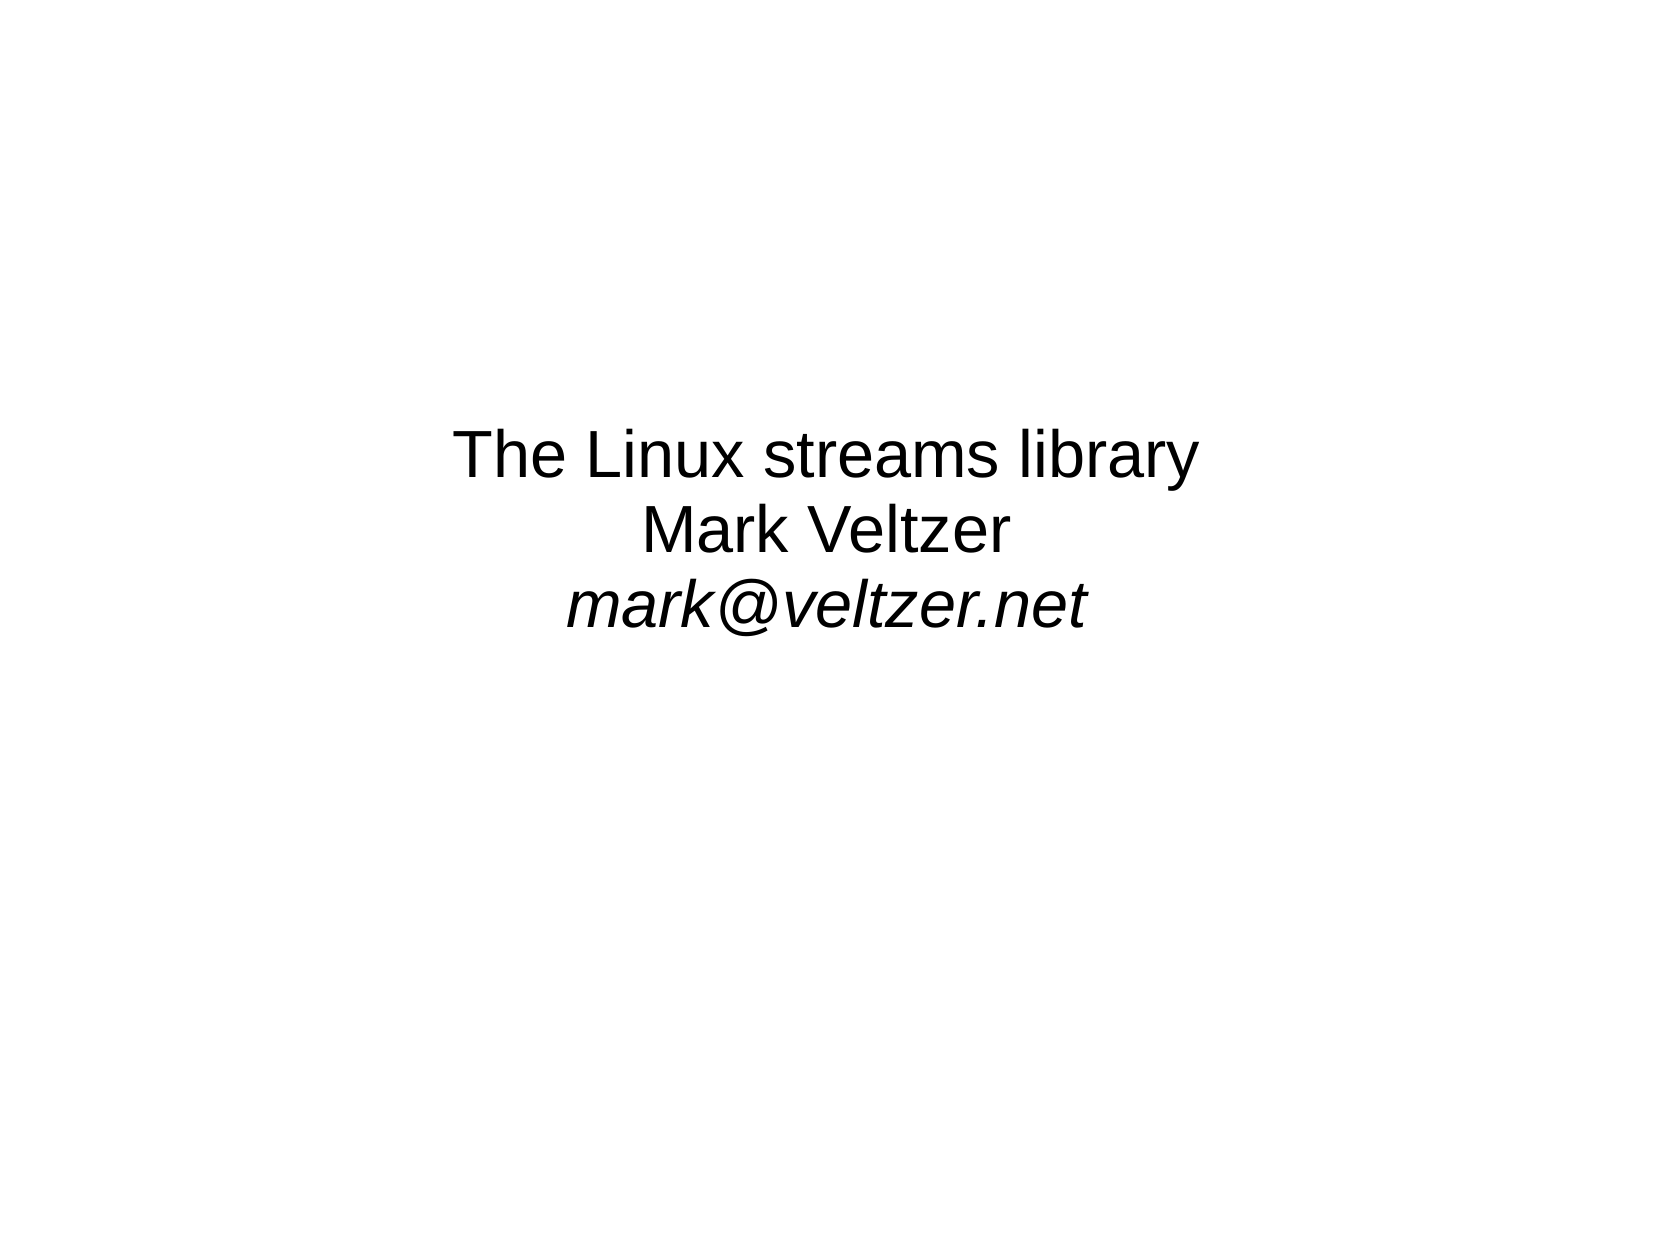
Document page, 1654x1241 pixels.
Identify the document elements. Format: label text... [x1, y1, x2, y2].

subtitle The Linux streams library Mark Veltzer mark@veltzer.net [82, 49, 1571, 1010]
